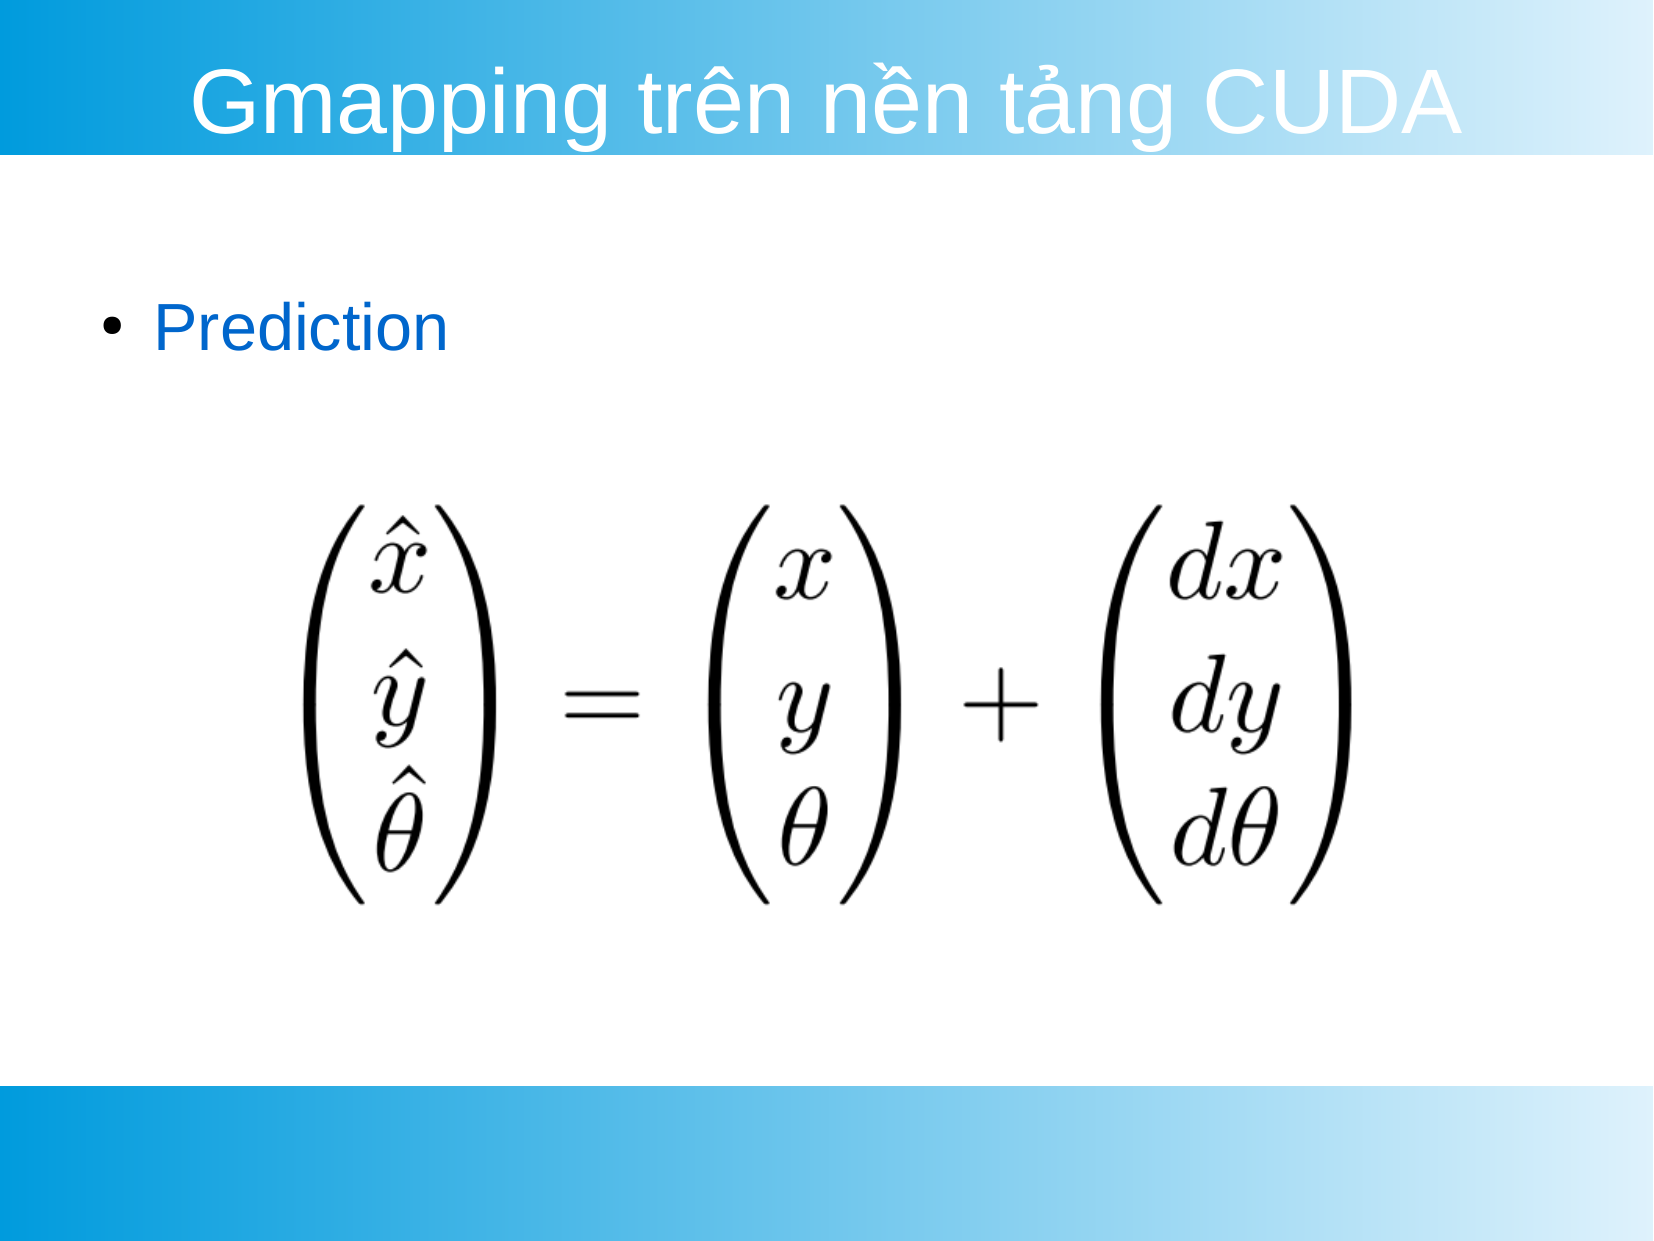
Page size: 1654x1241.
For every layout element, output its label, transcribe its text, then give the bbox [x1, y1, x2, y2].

list Prediction [82, 290, 1571, 1010]
title Gmapping trên nền tảng CUDA [20, 0, 1633, 205]
picture [257, 464, 1397, 987]
